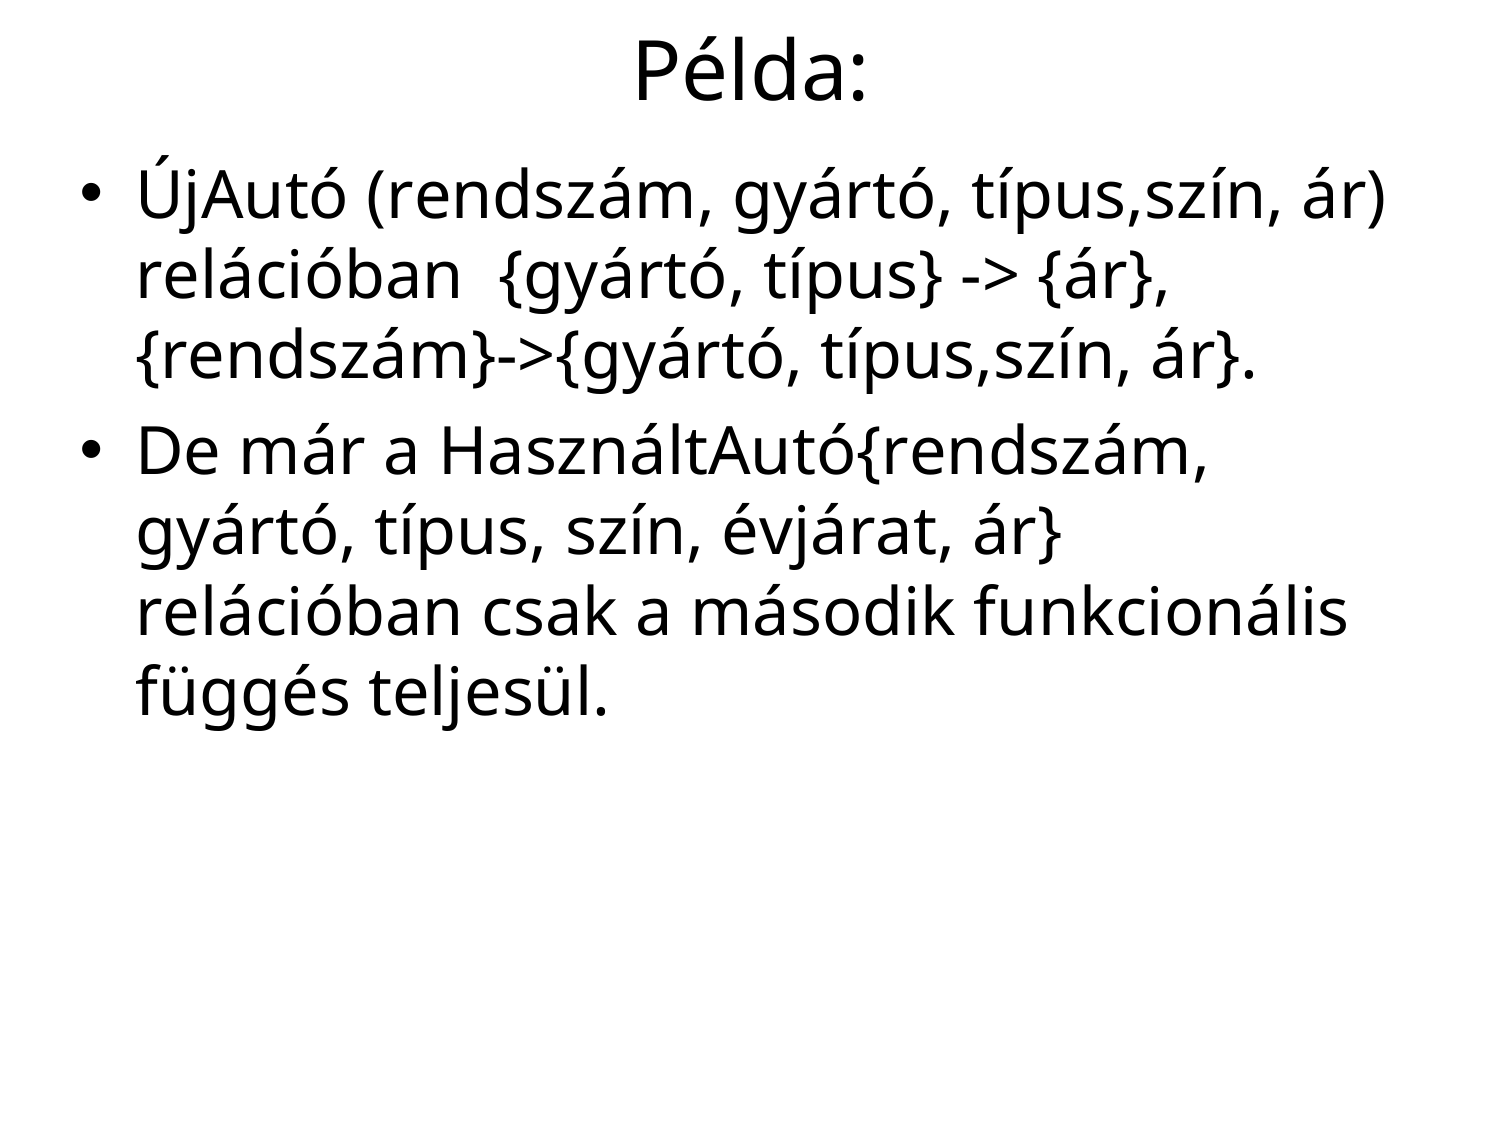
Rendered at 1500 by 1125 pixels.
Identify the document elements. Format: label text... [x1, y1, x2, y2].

list ÚjAutó (rendszám, gyártó, típus,szín, ár) relációban {gyártó, típus} -> {ár}, {rendszám}->{gyártó, típus,szín, ár}. De már a HasználtAutó{rendszám, gyártó, típus, szín, évjárat, ár} relációban csak a második funkcionális függés teljesül. [64, 143, 1426, 1047]
title Példa: [76, 9, 1425, 126]
